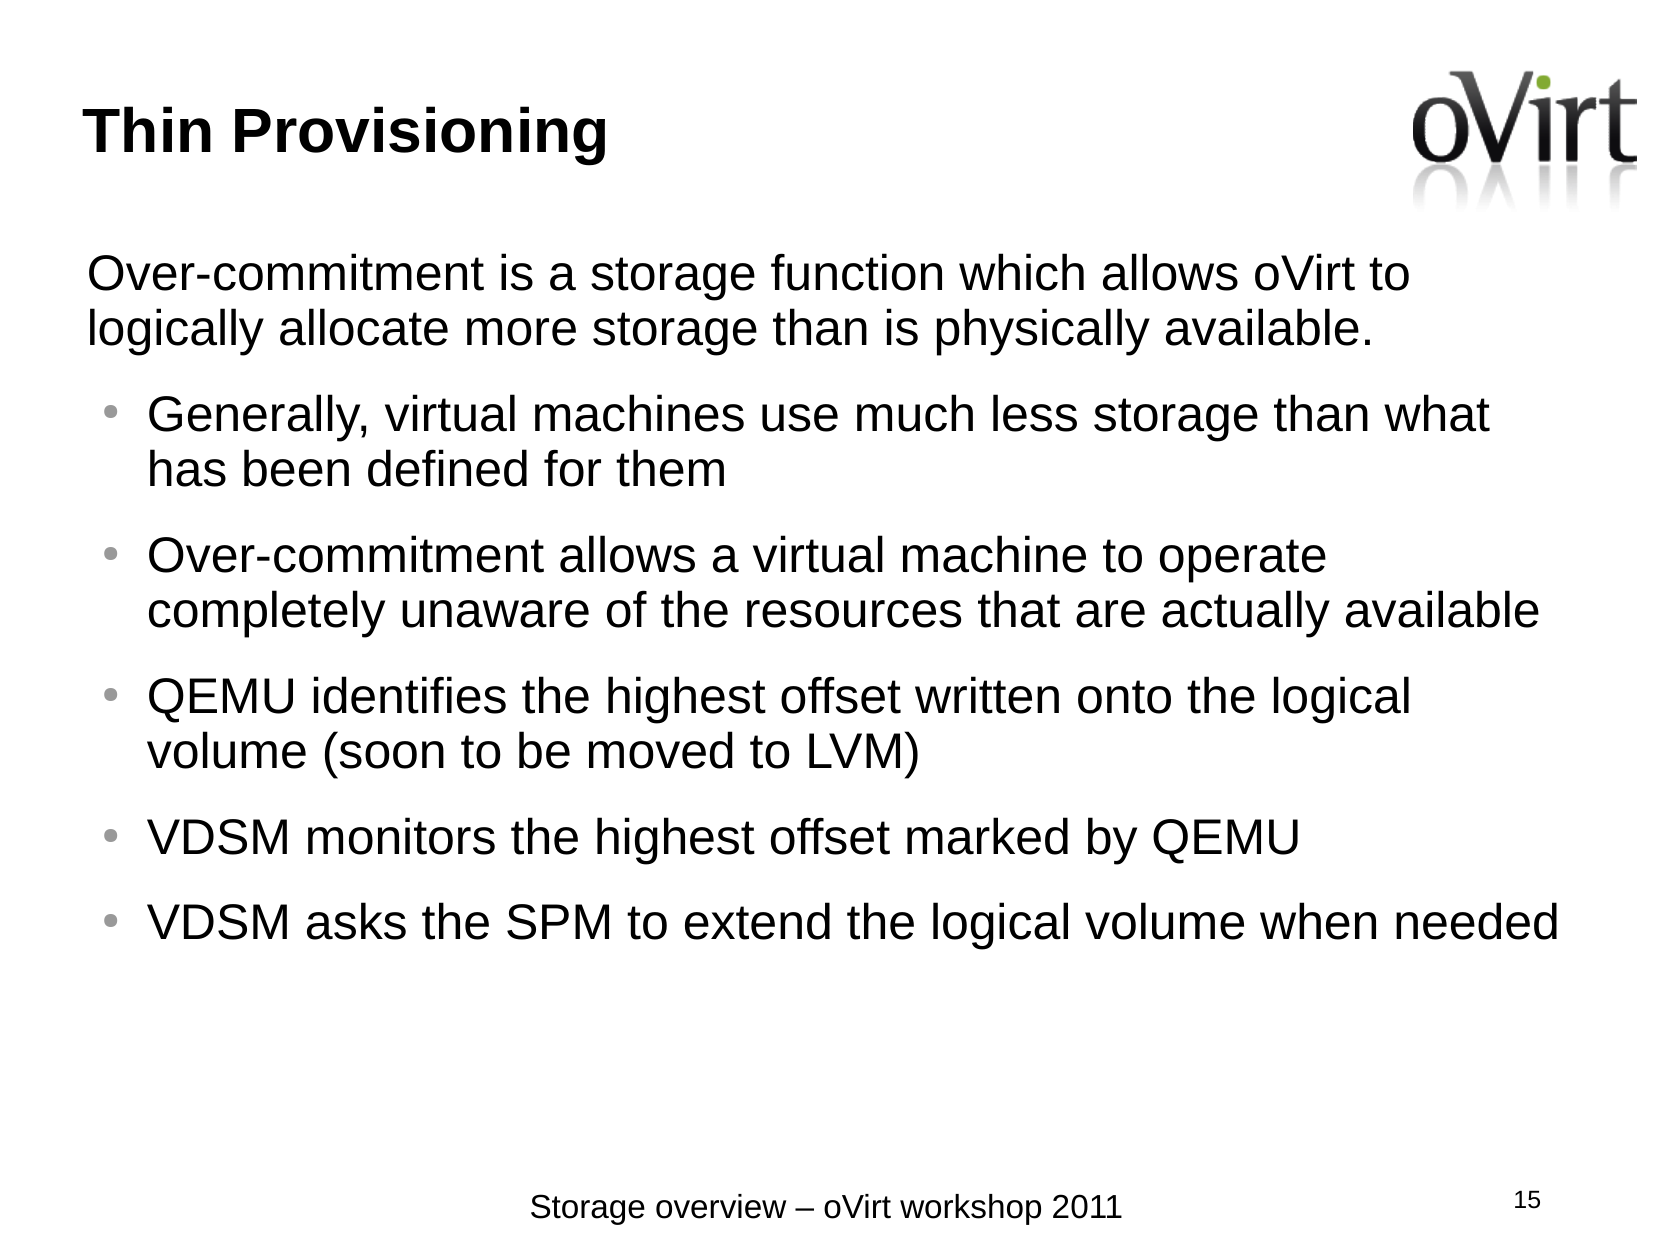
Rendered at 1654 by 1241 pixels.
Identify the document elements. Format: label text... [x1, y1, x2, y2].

picture [1413, 63, 1637, 212]
title Thin Provisioning [82, 37, 1303, 226]
list Over-commitment is a storage function which allows oVirt to logically allocate more storage than is physically available. Generally, virtual machines use much less storage than what has been defined for them Over-commitment allows a virtual machine to operate completely unaware of the resources that are actually available QEMU identifies the highest offset written onto the logical volume (soon to be moved to LVM) VDSM monitors the highest offset marked by QEMU VDSM asks the SPM to extend the logical volume when needed [86, 244, 1576, 1039]
